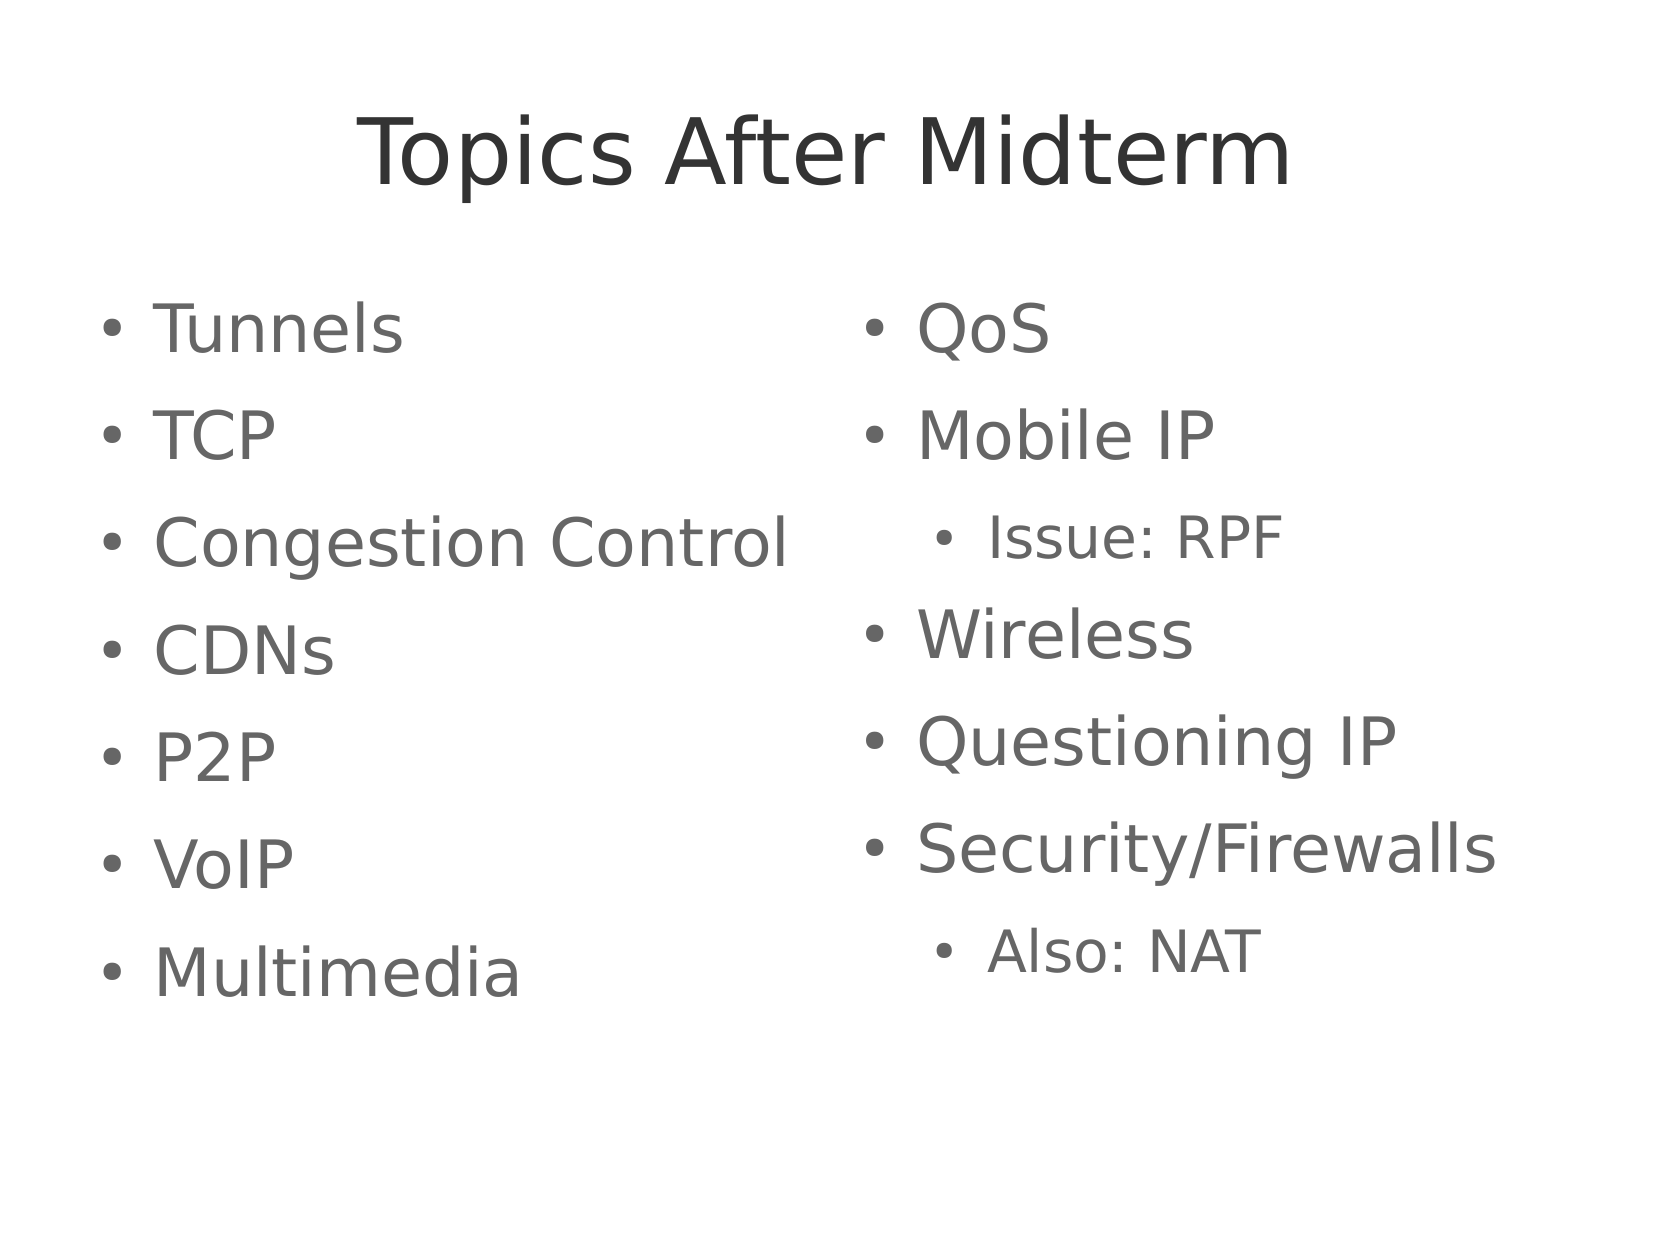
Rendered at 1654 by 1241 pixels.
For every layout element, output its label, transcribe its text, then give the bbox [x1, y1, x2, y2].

list Tunnels TCP Congestion Control CDNs P2P VoIP Multimedia [82, 290, 809, 1109]
list QoS Mobile IP Issue: RPF Wireless Questioning IP Security/Firewalls Also: NAT [845, 290, 1572, 1109]
title Topics After Midterm [82, 49, 1571, 257]
